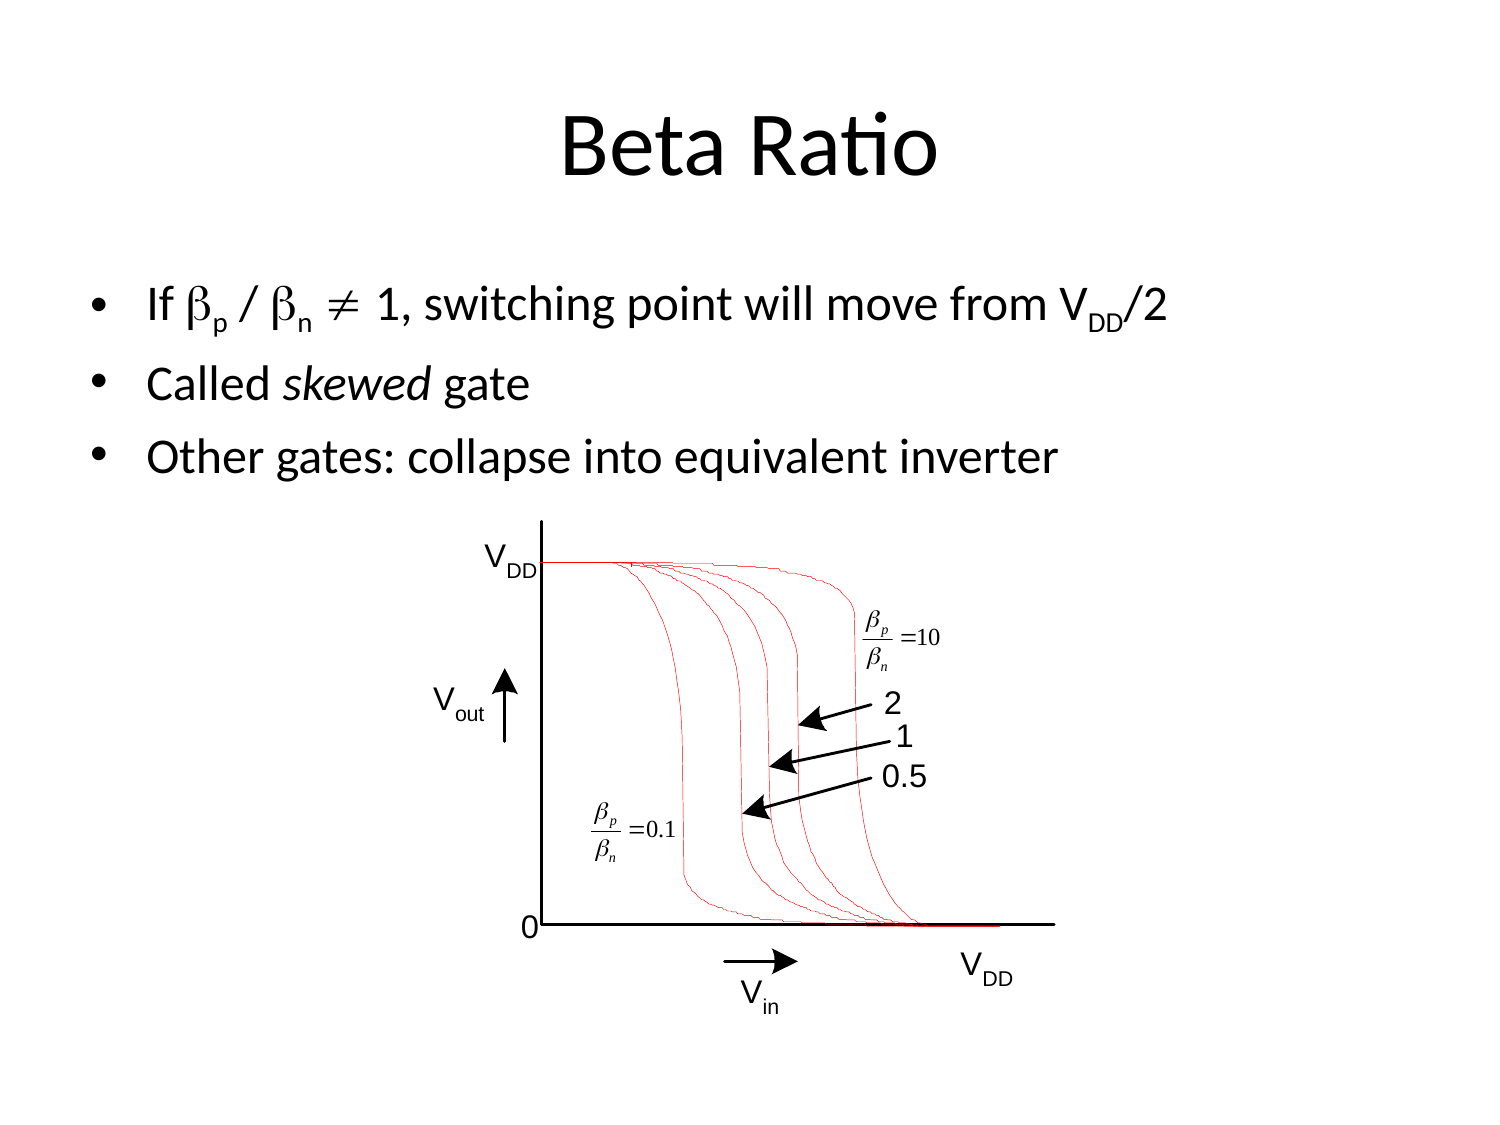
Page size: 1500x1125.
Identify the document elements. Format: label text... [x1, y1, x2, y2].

title Beta Ratio [75, 45, 1426, 233]
list If p / n  1, switching point will move from VDD/2 Called skewed gate Other gates: collapse into equivalent inverter [75, 262, 1426, 513]
chart [412, 512, 1126, 1040]
